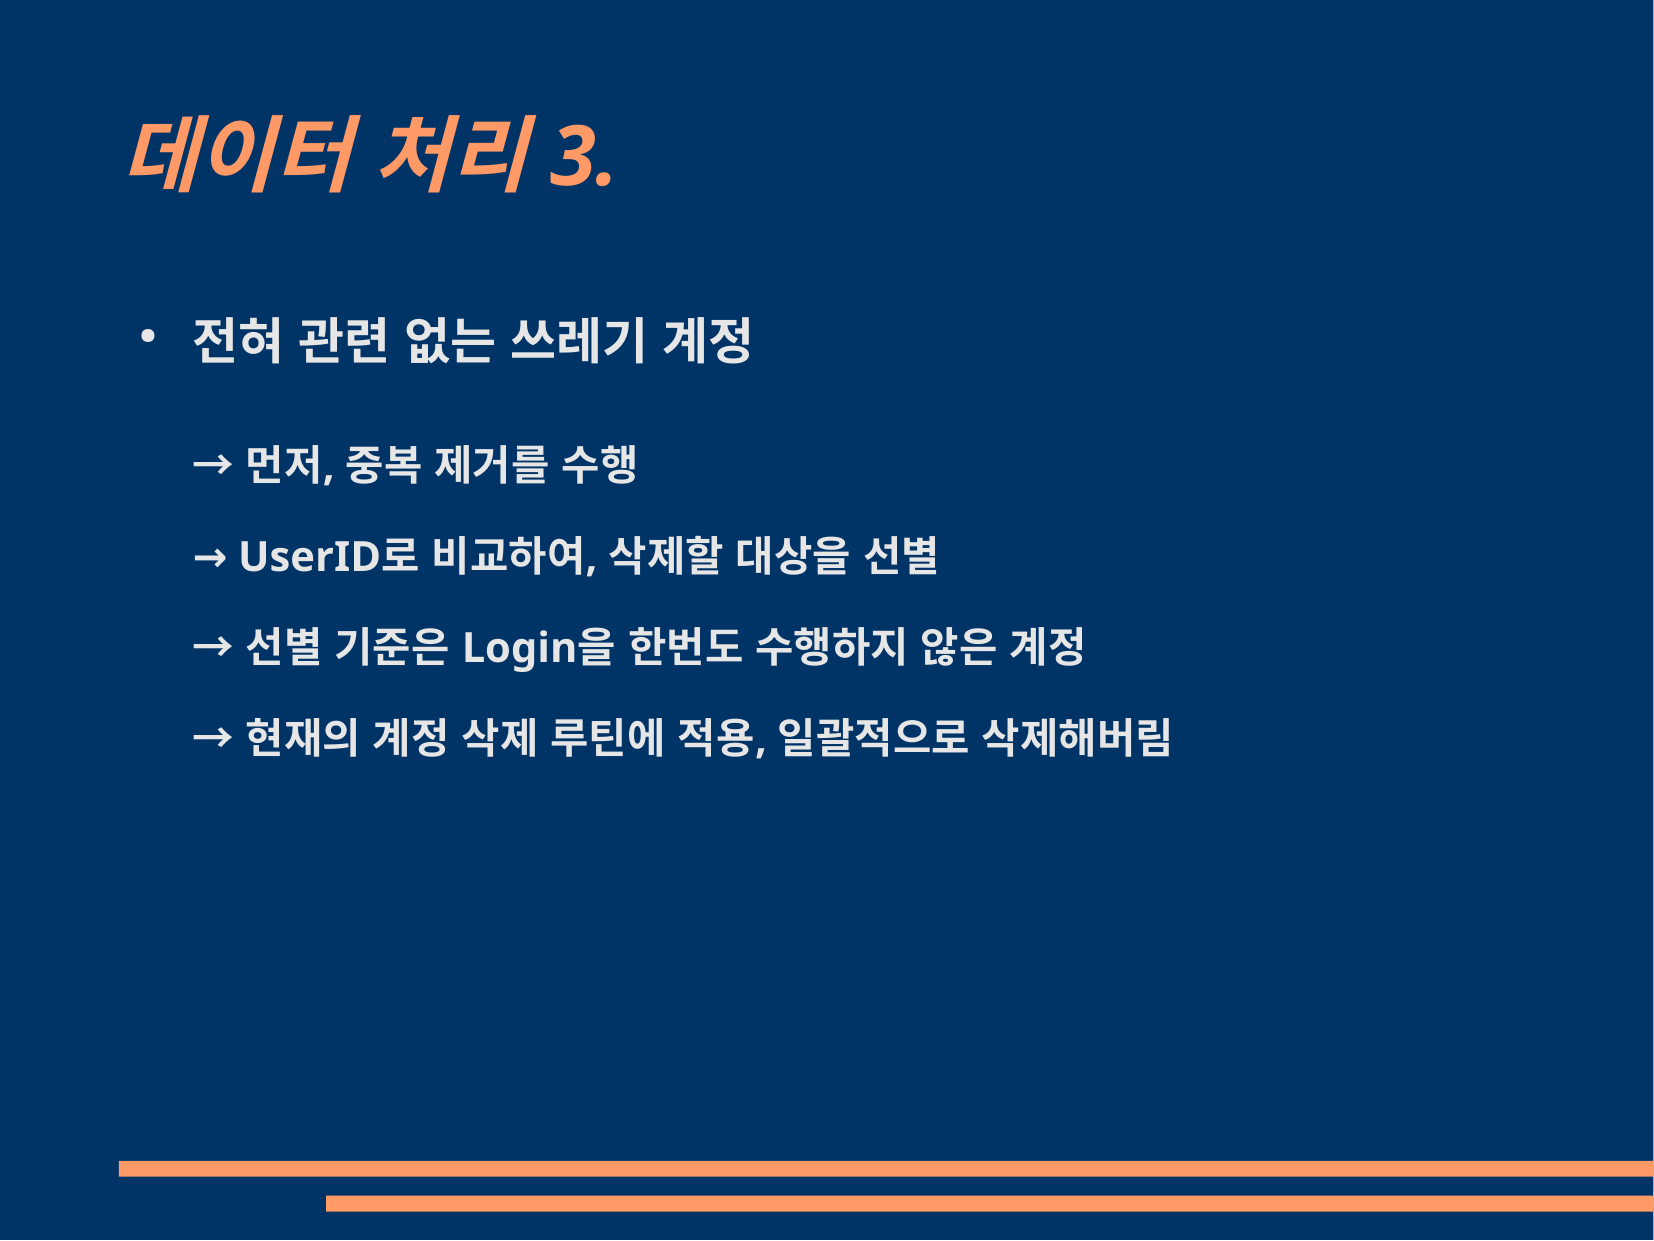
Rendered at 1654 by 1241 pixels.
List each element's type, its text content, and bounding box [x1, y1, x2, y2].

list 전혀 관련 없는 쓰레기 계정 → 먼저, 중복 제거를 수행 → UserID로 비교하여, 삭제할 대상을 선별 → 선별 기준은 Login을 한번도 수행하지 않은 계정 → 현재의 계정 삭제 루틴에 적용, 일괄적으로 삭제해버림 [121, 301, 1561, 1112]
title 데이터 처리 3. [121, 46, 1534, 254]
